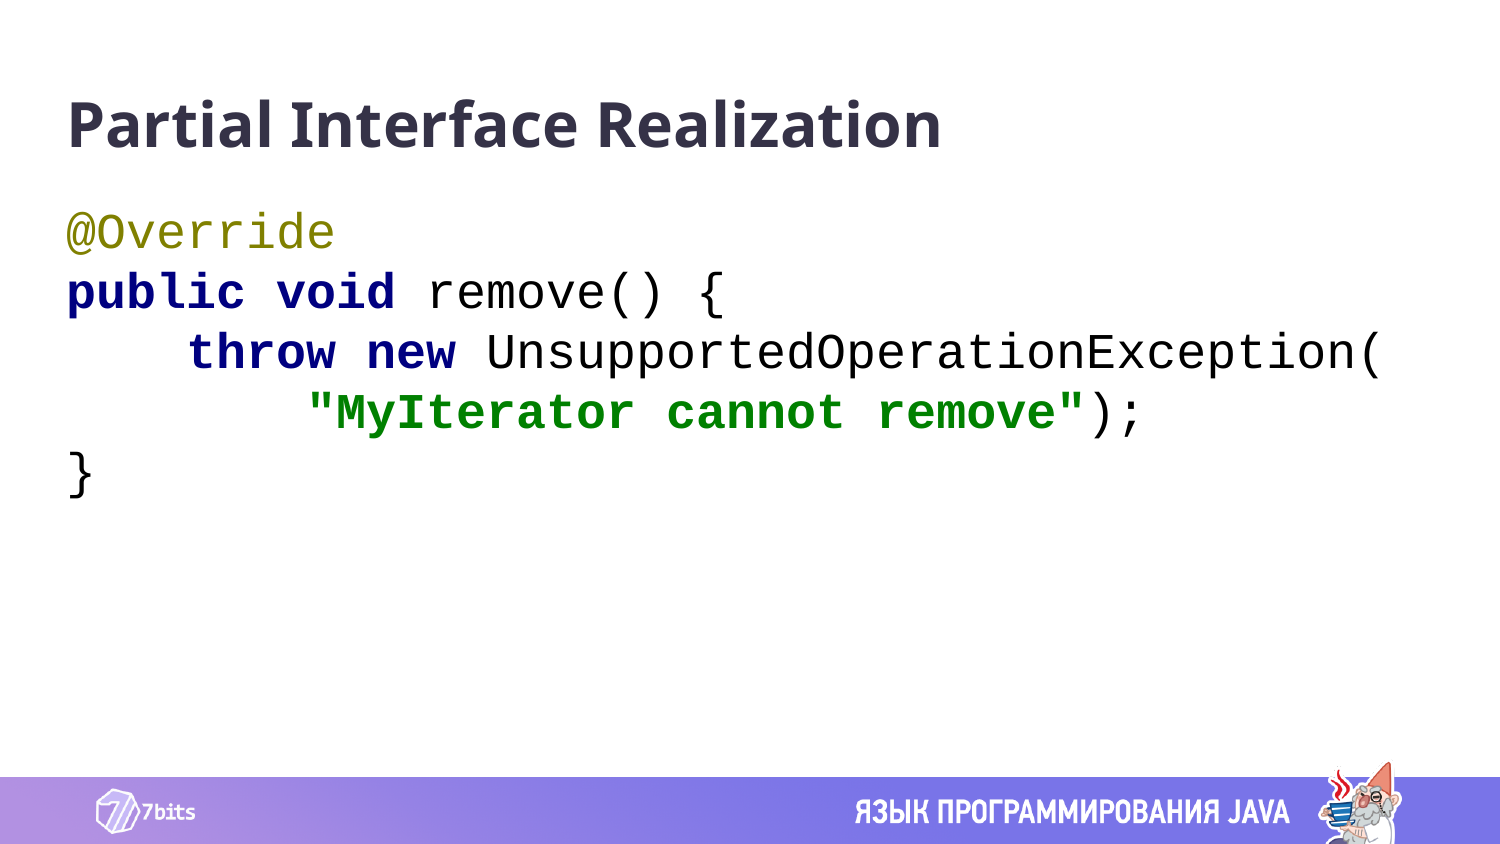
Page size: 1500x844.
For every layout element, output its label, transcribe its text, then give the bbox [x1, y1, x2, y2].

picture [0, 717, 1500, 844]
list @Override public void remove() { throw new UnsupportedOperationException( "MyIterator cannot remove"); } [51, 184, 1449, 745]
title Partial Interface Realization [51, 69, 1449, 164]
